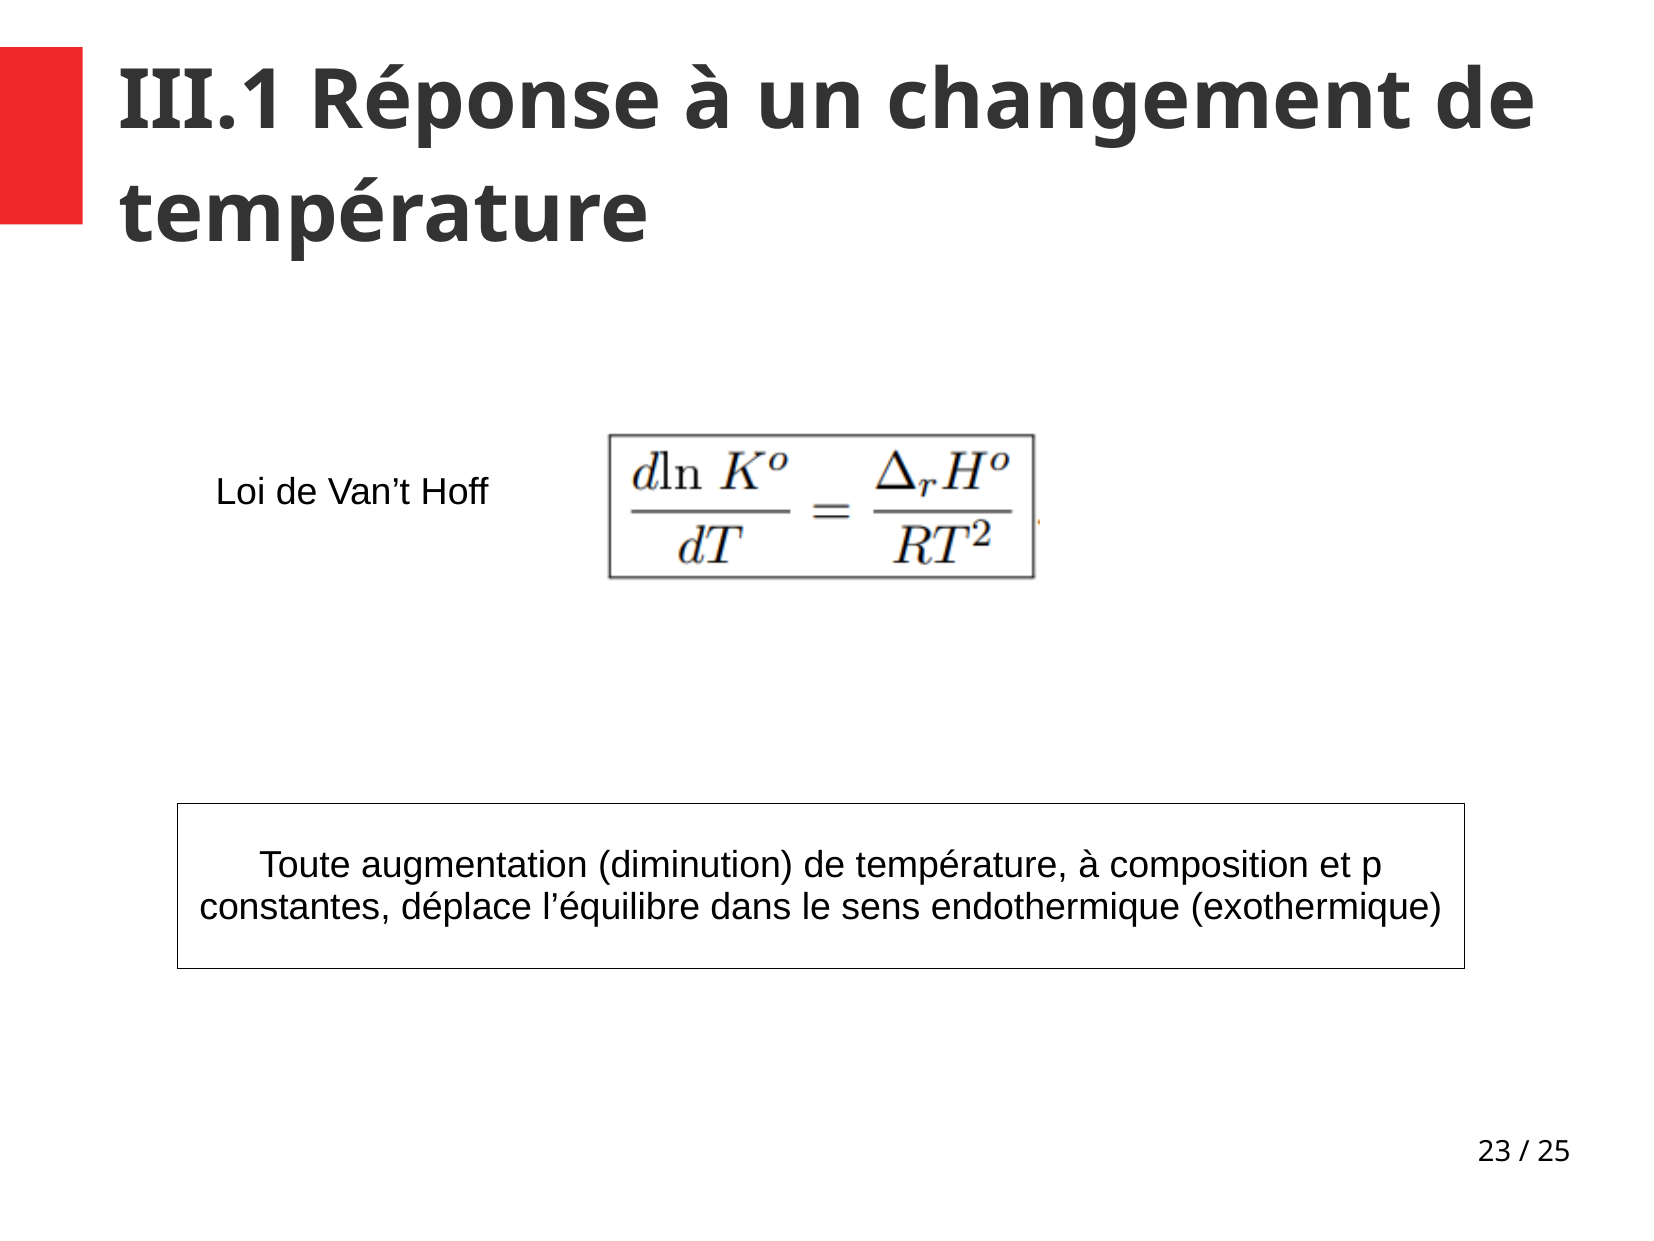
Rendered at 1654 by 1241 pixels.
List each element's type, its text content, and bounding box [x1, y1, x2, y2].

text_box Loi de Van’t Hoff [200, 462, 768, 520]
title III.1 Réponse à un changement de température [118, 39, 1571, 267]
picture [602, 425, 1040, 584]
text_box Toute augmentation (diminution) de température, à composition et p constantes, déplace l’équilibre dans le sens endothermique (exothermique) [177, 803, 1465, 969]
